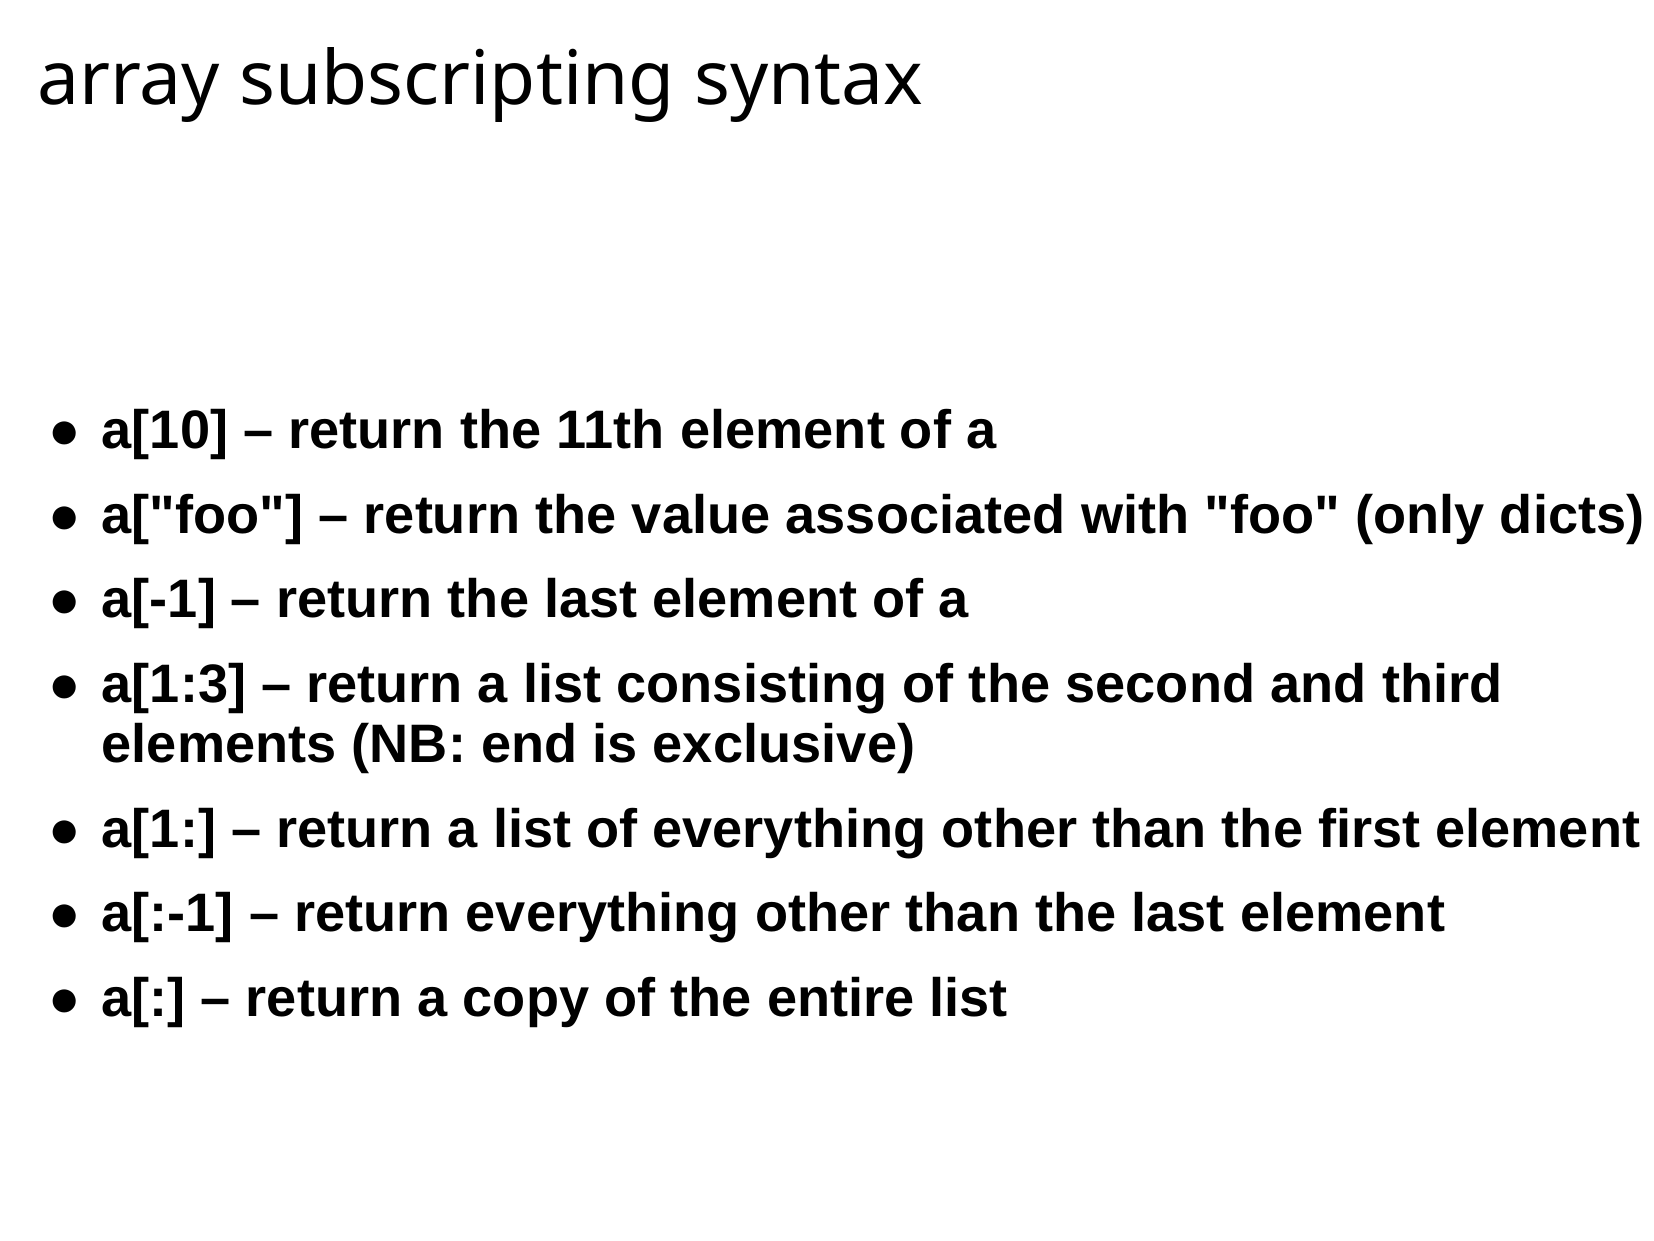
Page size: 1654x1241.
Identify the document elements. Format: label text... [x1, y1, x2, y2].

list a[10] – return the 11th element of a a["foo"] – return the value associated with "foo" (only dicts) a[-1] – return the last element of a a[1:3] – return a list consisting of the second and third elements (NB: end is exclusive) a[1:] – return a list of everything other than the first element a[:-1] – return everything other than the last element a[:] – return a copy of the entire list [30, 194, 1654, 1233]
title array subscripting syntax [37, 7, 1613, 143]
